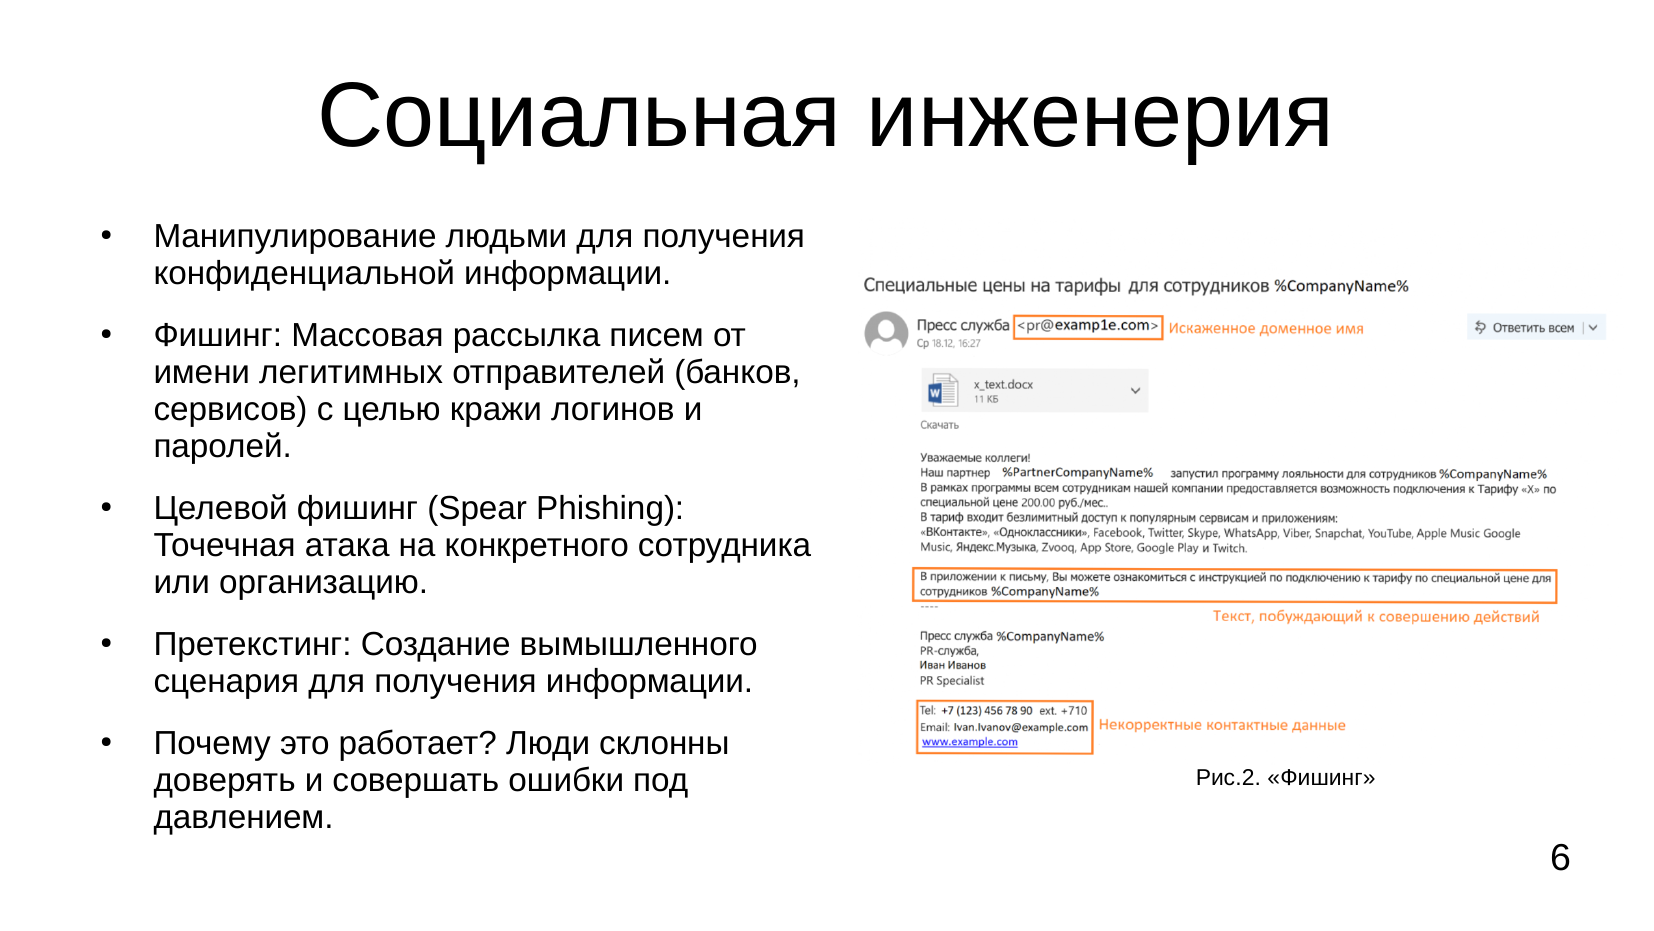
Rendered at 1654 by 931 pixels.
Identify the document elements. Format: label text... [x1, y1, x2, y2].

text_box Рис.2. «Фишинг» [1181, 756, 1423, 798]
picture [856, 217, 1624, 768]
title Социальная инженерия [82, 37, 1571, 193]
text_box 6 [1535, 828, 1586, 886]
list Манипулирование людьми для получения конфиденциальной информации. Фишинг: Массовая рассылка писем от имени легитимных отправителей (банков, сервисов) с целью кражи логинов и паролей. Целевой фишинг (Spear Phishing): Точечная атака на конкретного сотрудника или организацию. Претекстинг: Создание вымышленного сценария для получения информации. Почему это работает? Люди склонны доверять и совершать ошибки под давлением. [82, 217, 827, 857]
